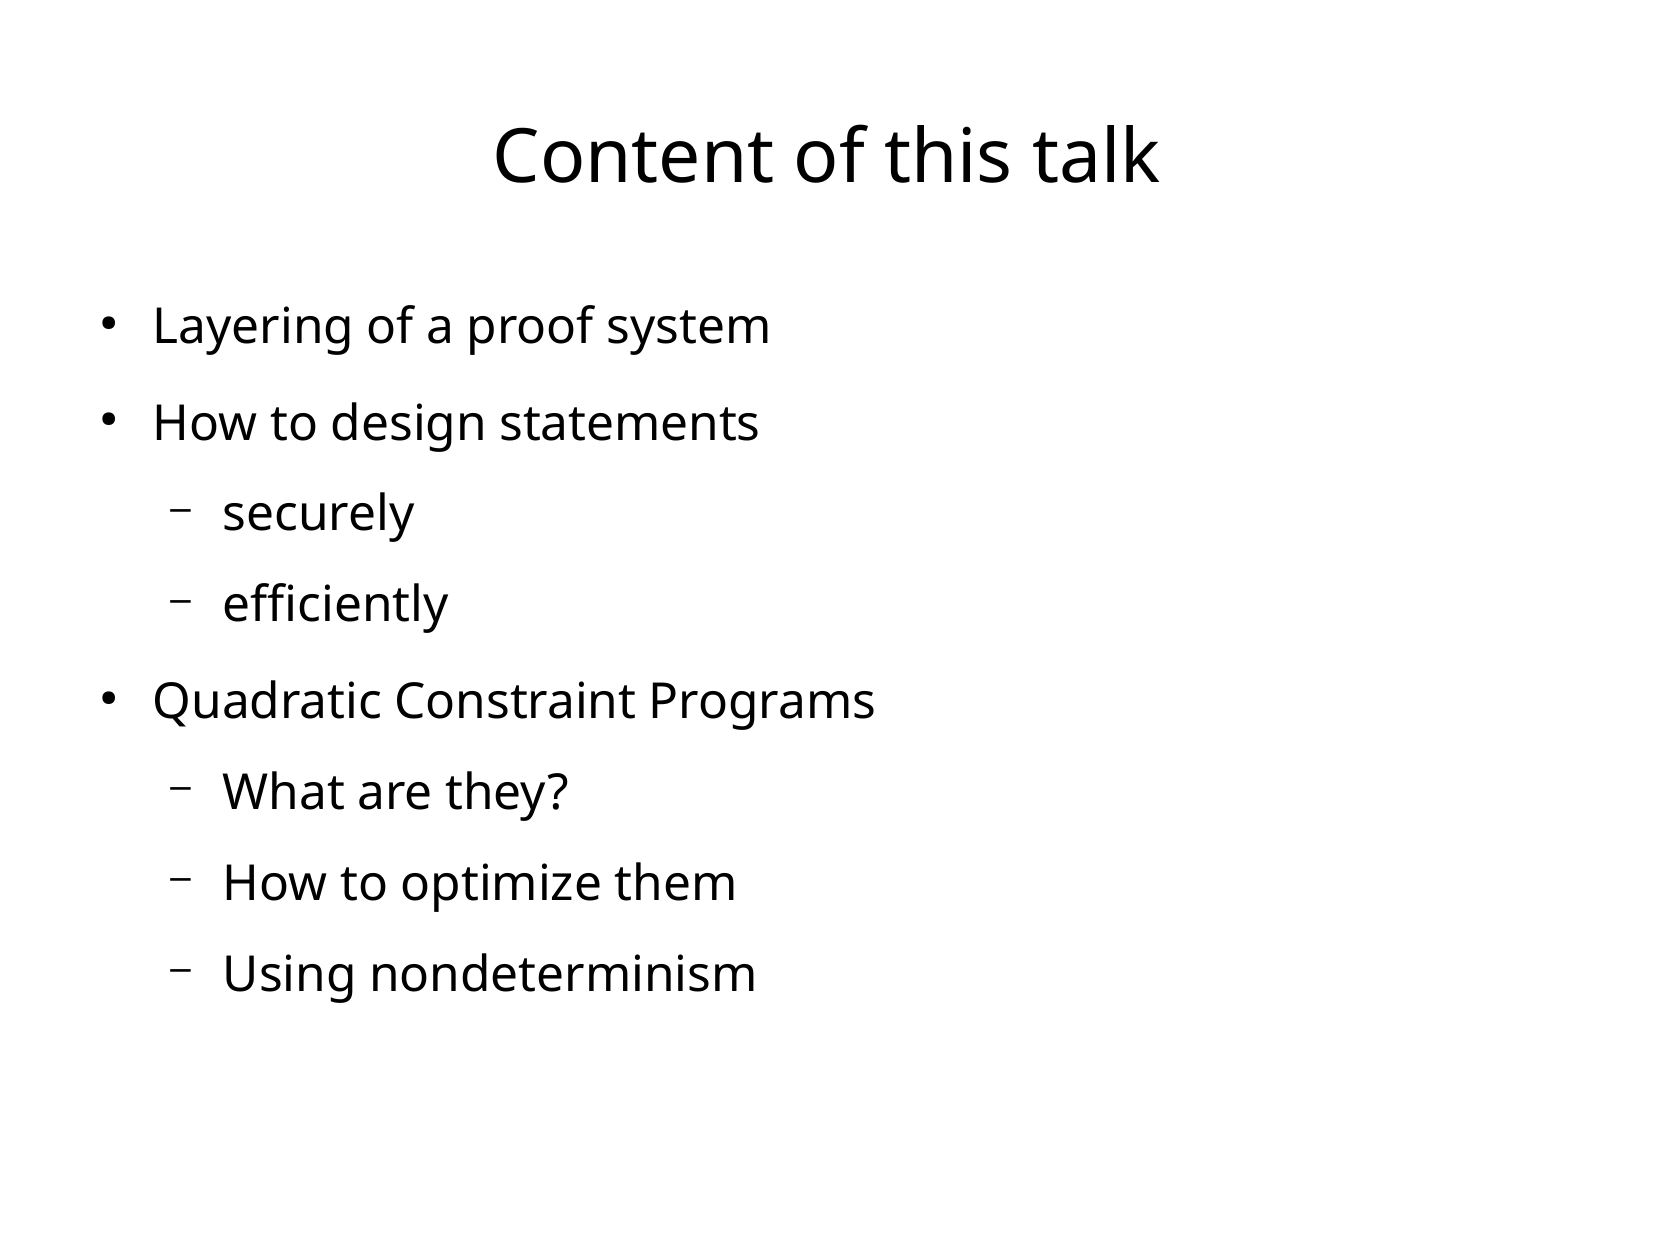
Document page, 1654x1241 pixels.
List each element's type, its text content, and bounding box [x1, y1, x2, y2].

list Layering of a proof system How to design statements securely efficiently Quadratic Constraint Programs What are they? How to optimize them Using nondeterminism [82, 290, 1571, 1010]
title Content of this talk [82, 49, 1571, 257]
